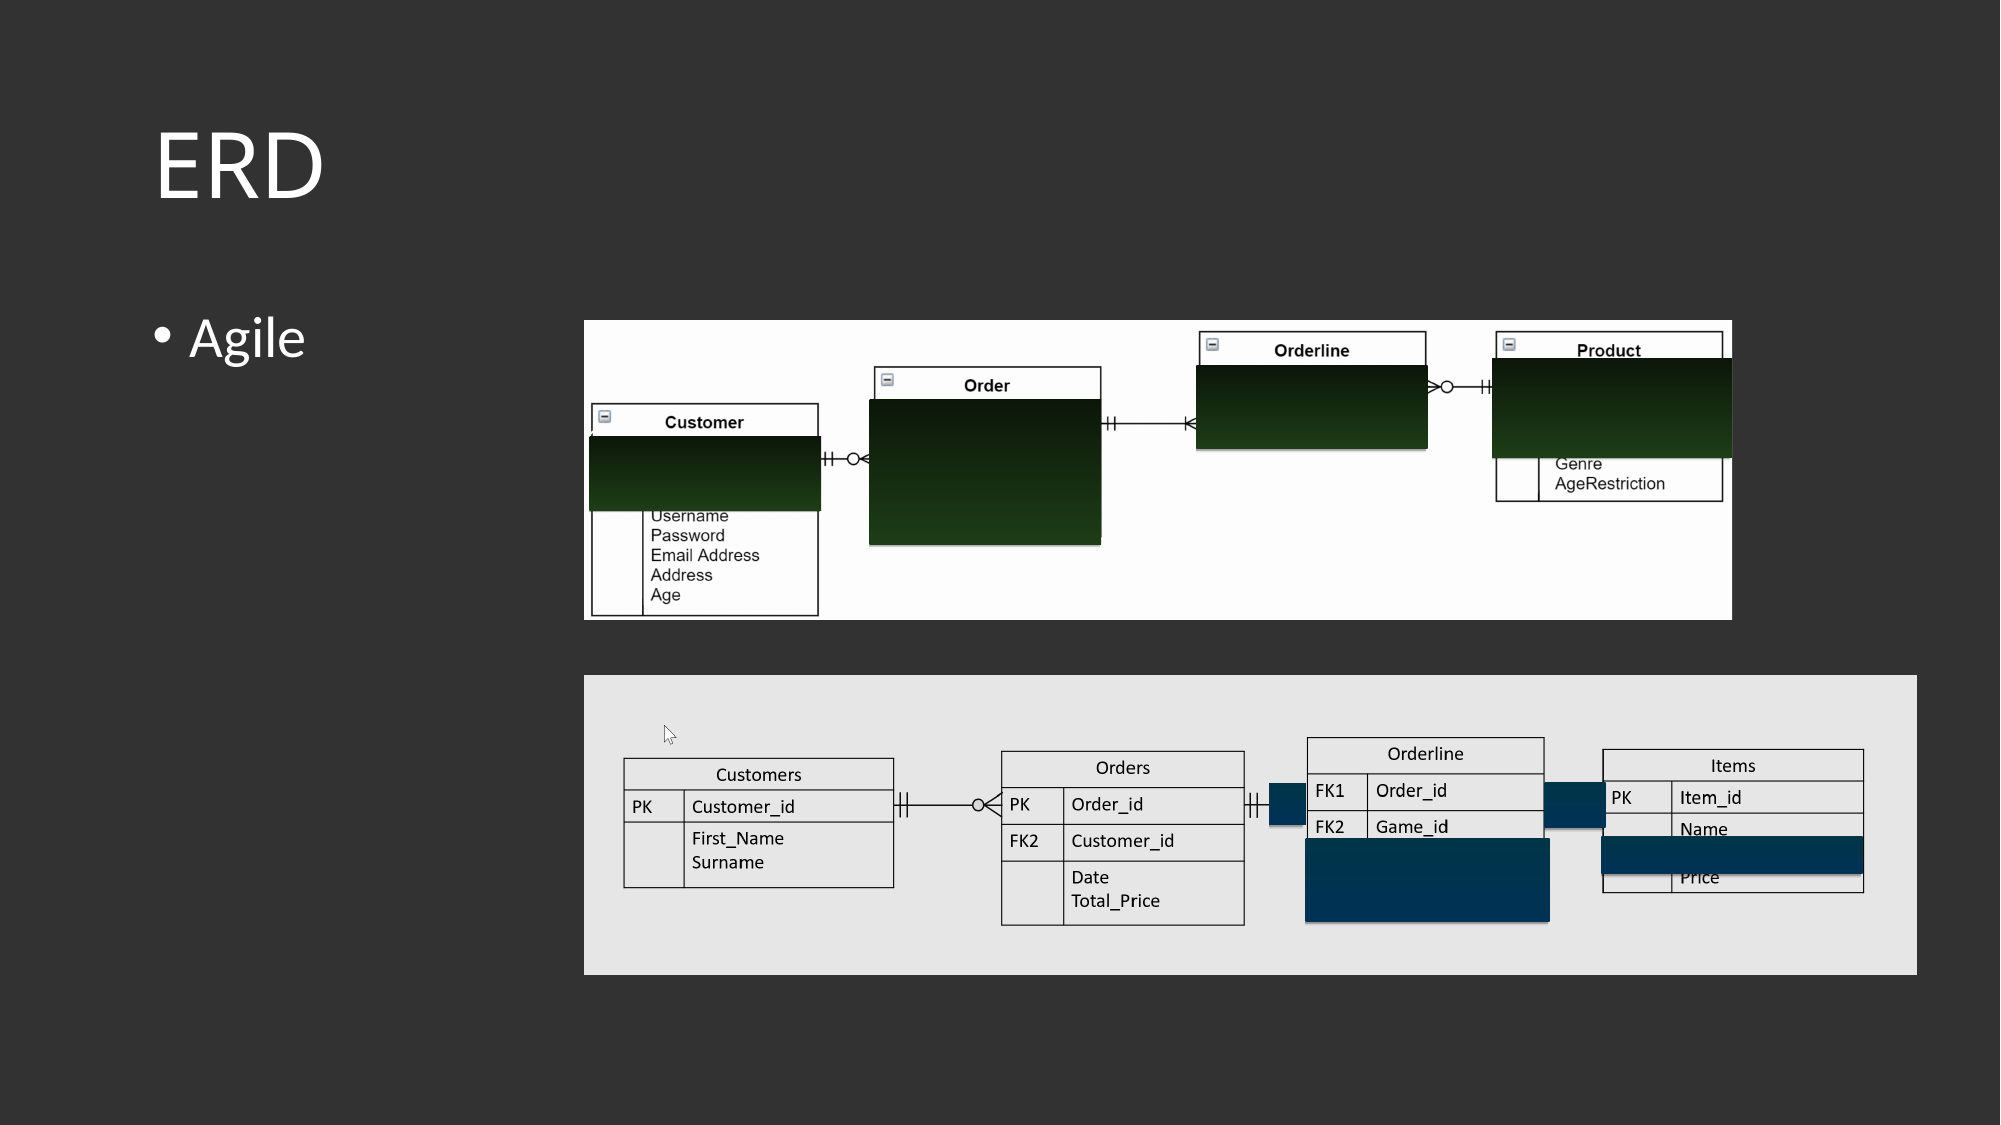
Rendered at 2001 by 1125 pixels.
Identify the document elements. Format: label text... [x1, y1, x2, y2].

list Agile [137, 299, 1863, 1014]
text_box [1196, 365, 1428, 448]
text_box [870, 400, 1101, 545]
text_box [1545, 783, 1606, 827]
text_box [1306, 838, 1550, 921]
text_box [1269, 783, 1306, 825]
text_box [1601, 837, 1863, 873]
picture [584, 675, 1917, 975]
title ERD [137, 59, 1863, 278]
text_box [1492, 358, 1732, 457]
picture [584, 320, 1733, 620]
text_box [590, 437, 821, 510]
